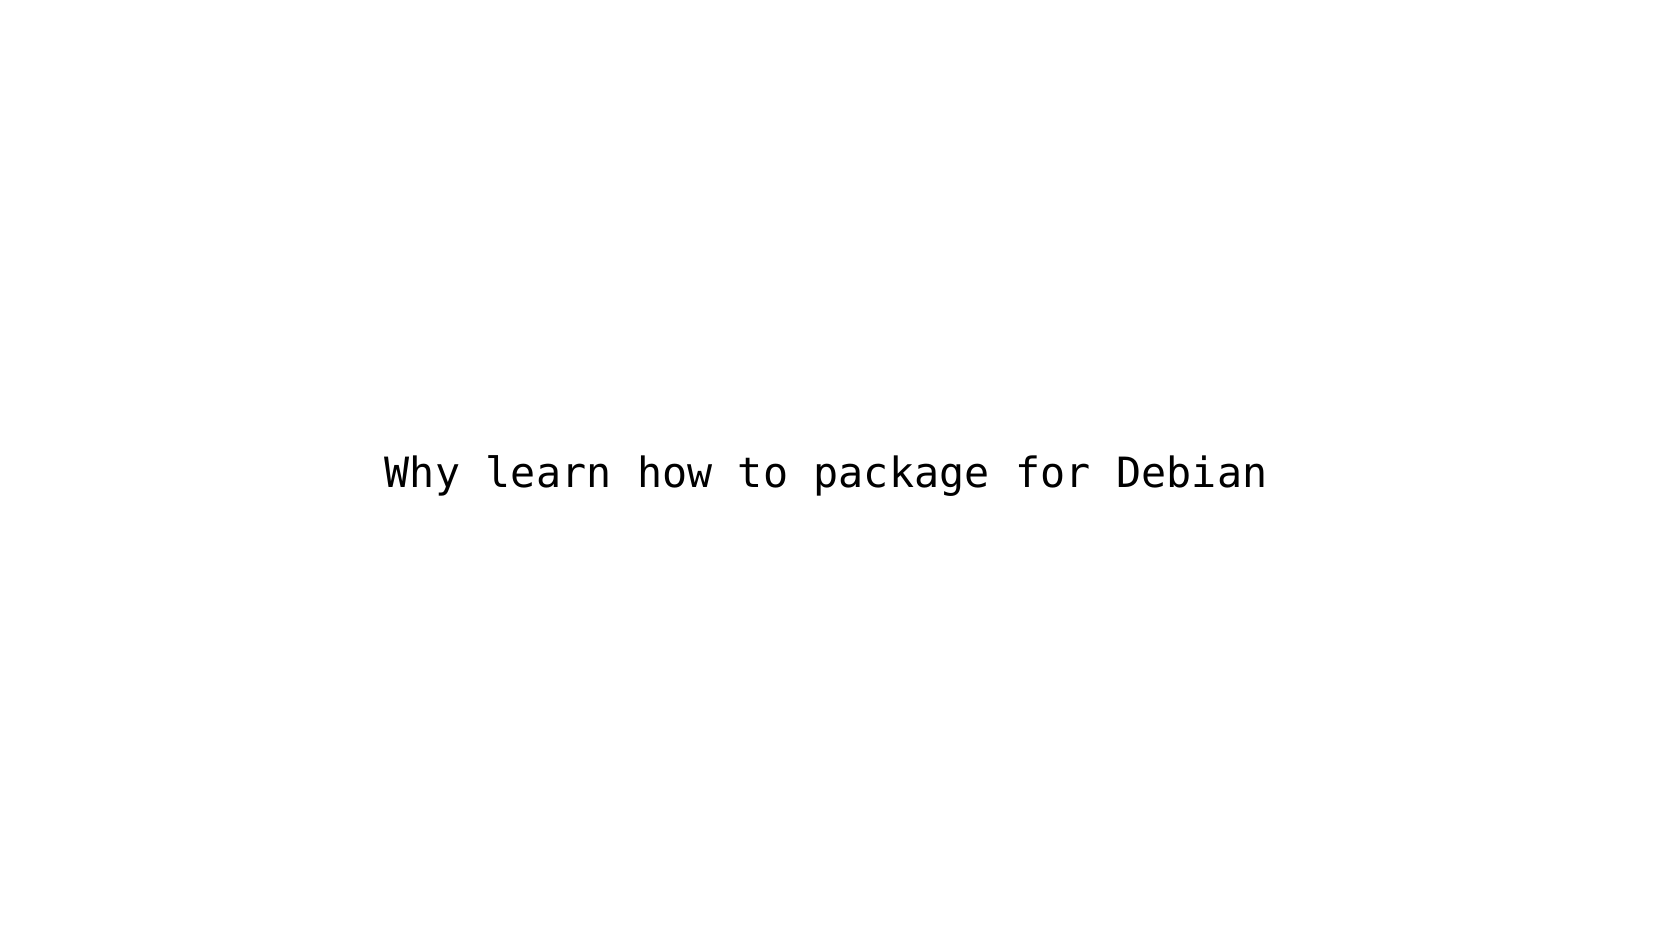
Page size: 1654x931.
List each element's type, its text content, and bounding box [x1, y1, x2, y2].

subtitle Why learn how to package for Debian [82, 59, 1571, 886]
